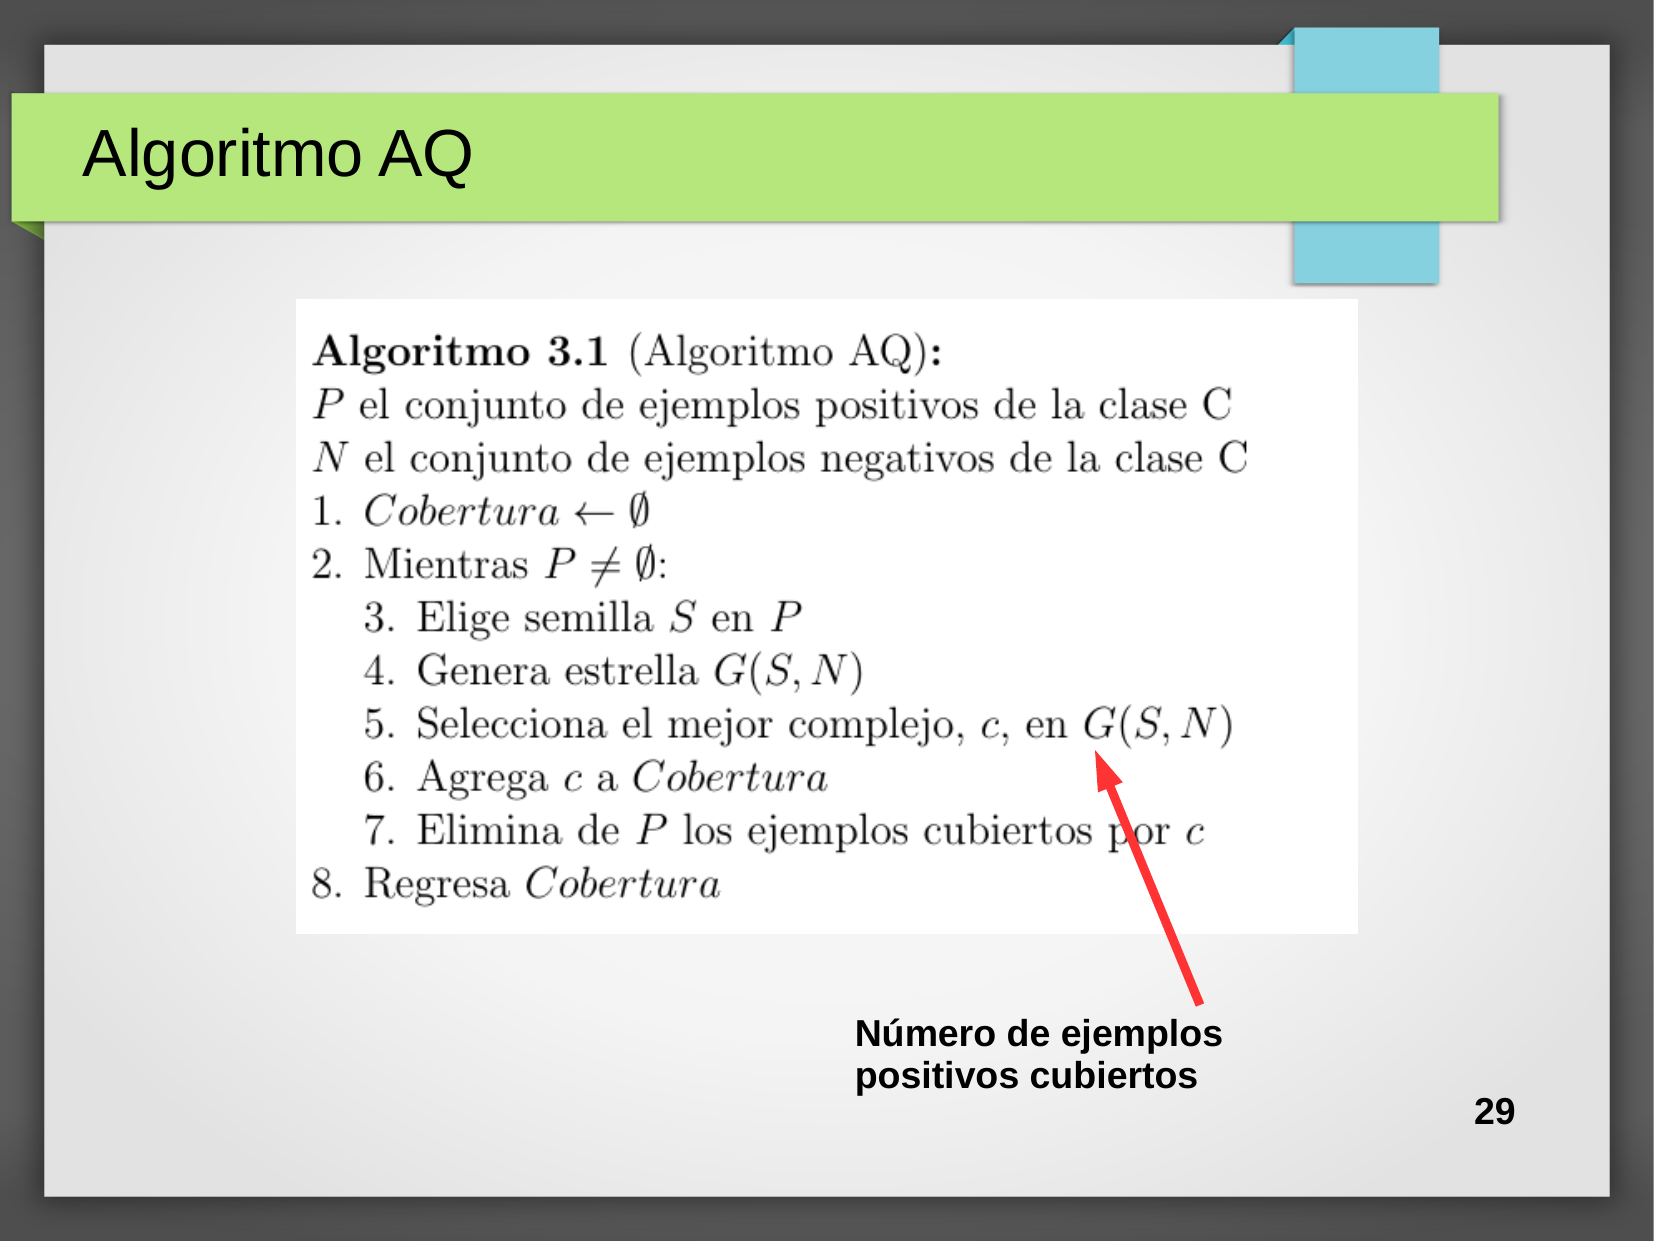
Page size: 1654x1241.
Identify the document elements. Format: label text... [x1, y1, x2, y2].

picture [0, 0, 1654, 1241]
text_box Número de ejemplos positivos cubiertos [840, 1005, 1366, 1104]
title Algoritmo AQ [82, 79, 1501, 229]
text_box <number> [1459, 1083, 1654, 1154]
